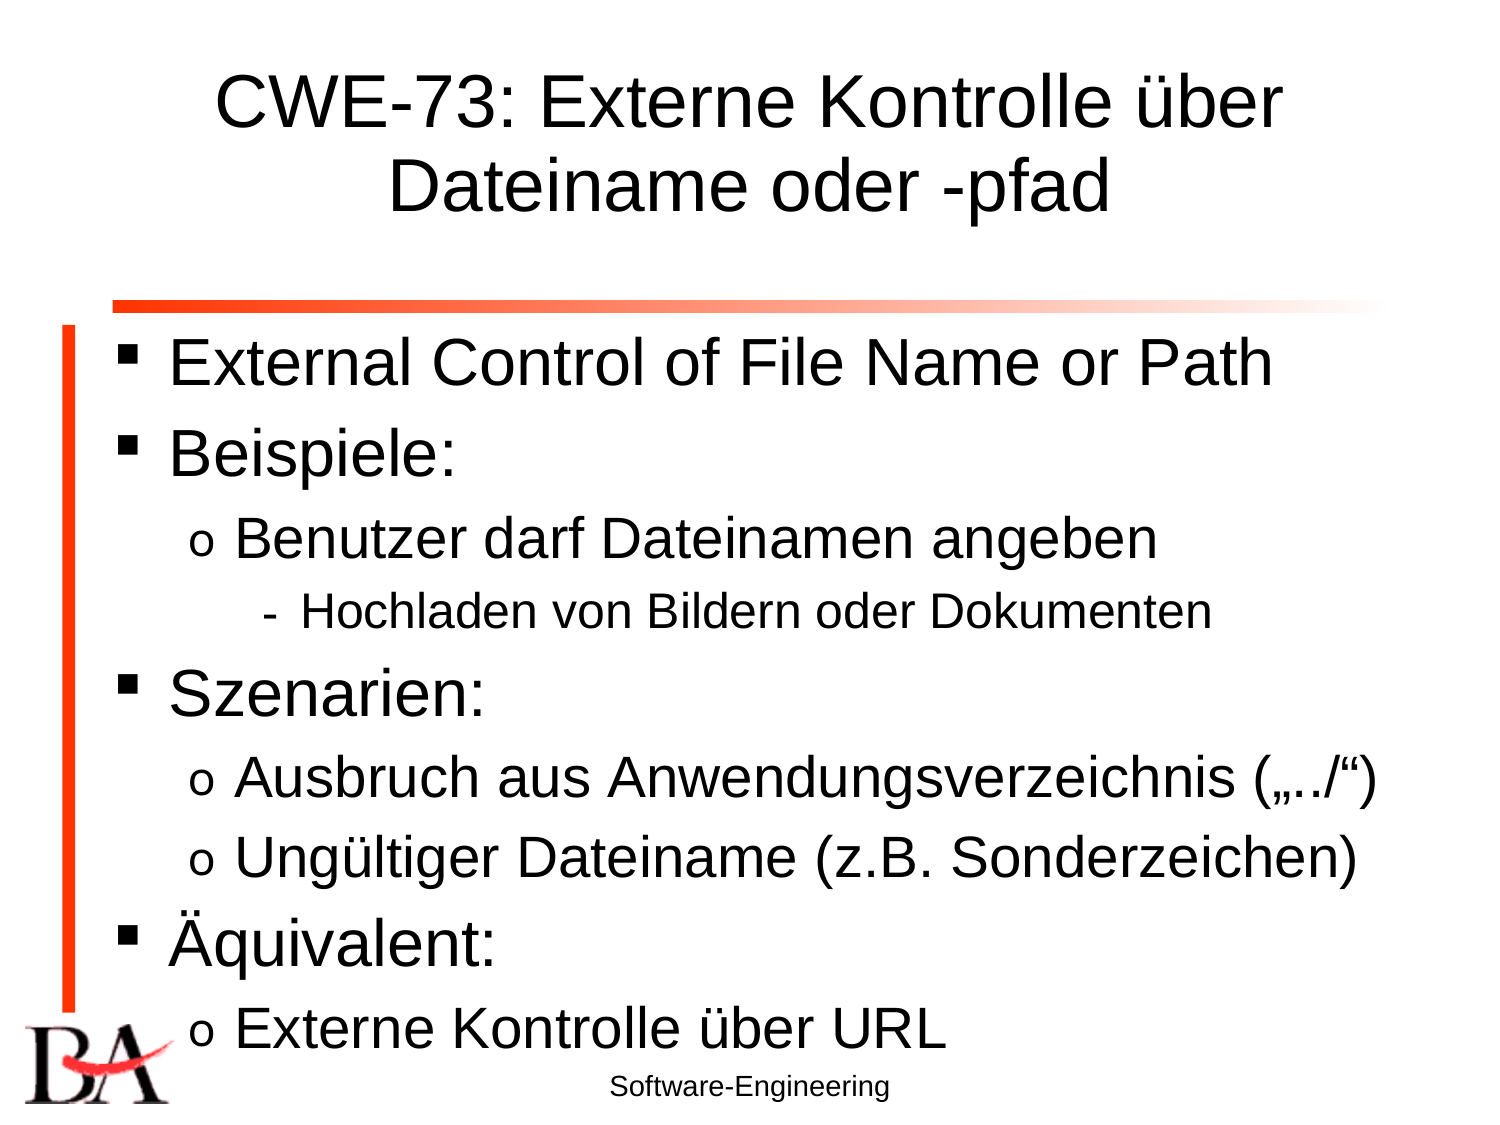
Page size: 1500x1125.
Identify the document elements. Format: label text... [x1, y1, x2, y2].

list External Control of File Name or Path Beispiele: Benutzer darf Dateinamen angeben Hochladen von Bildern oder Dokumenten Szenarien: Ausbruch aus Anwendungsverzeichnis („../“) Ungültiger Dateiname (z.B. Sonderzeichen) Äquivalent: Externe Kontrolle über URL [112, 324, 1388, 1060]
title CWE-73: Externe Kontrolle über Dateiname oder -pfad [112, 28, 1388, 259]
picture [24, 1024, 175, 1104]
